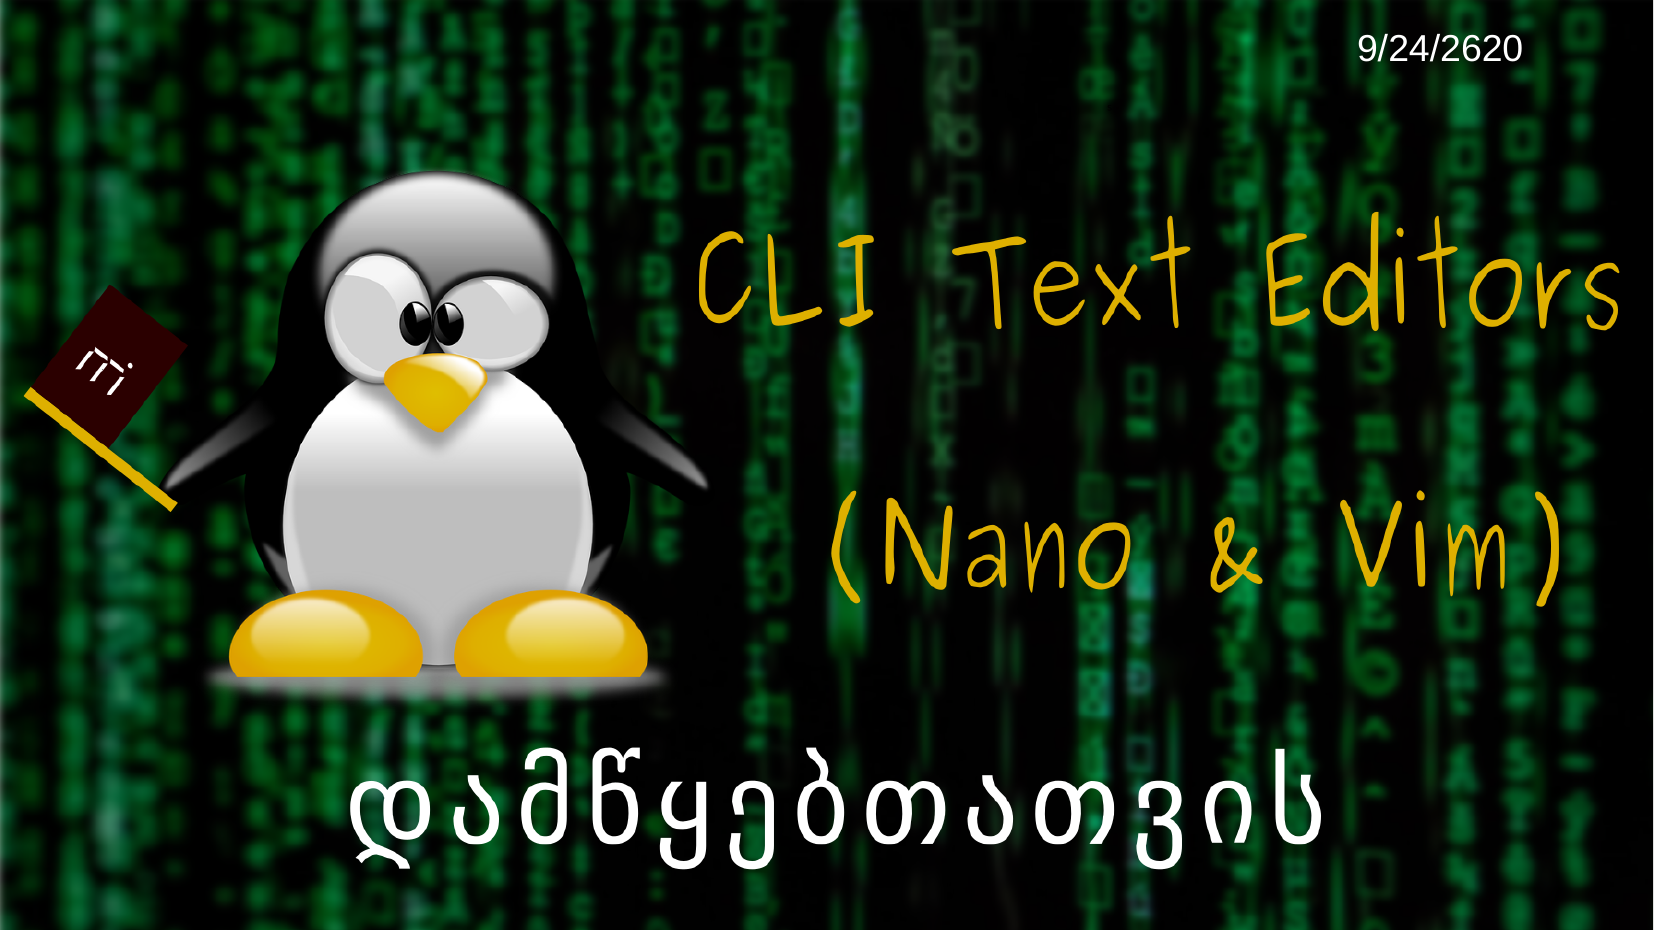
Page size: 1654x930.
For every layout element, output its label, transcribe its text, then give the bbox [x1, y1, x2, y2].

picture [0, 0, 1654, 930]
text_box 1/12/2120 [1342, 19, 1601, 91]
